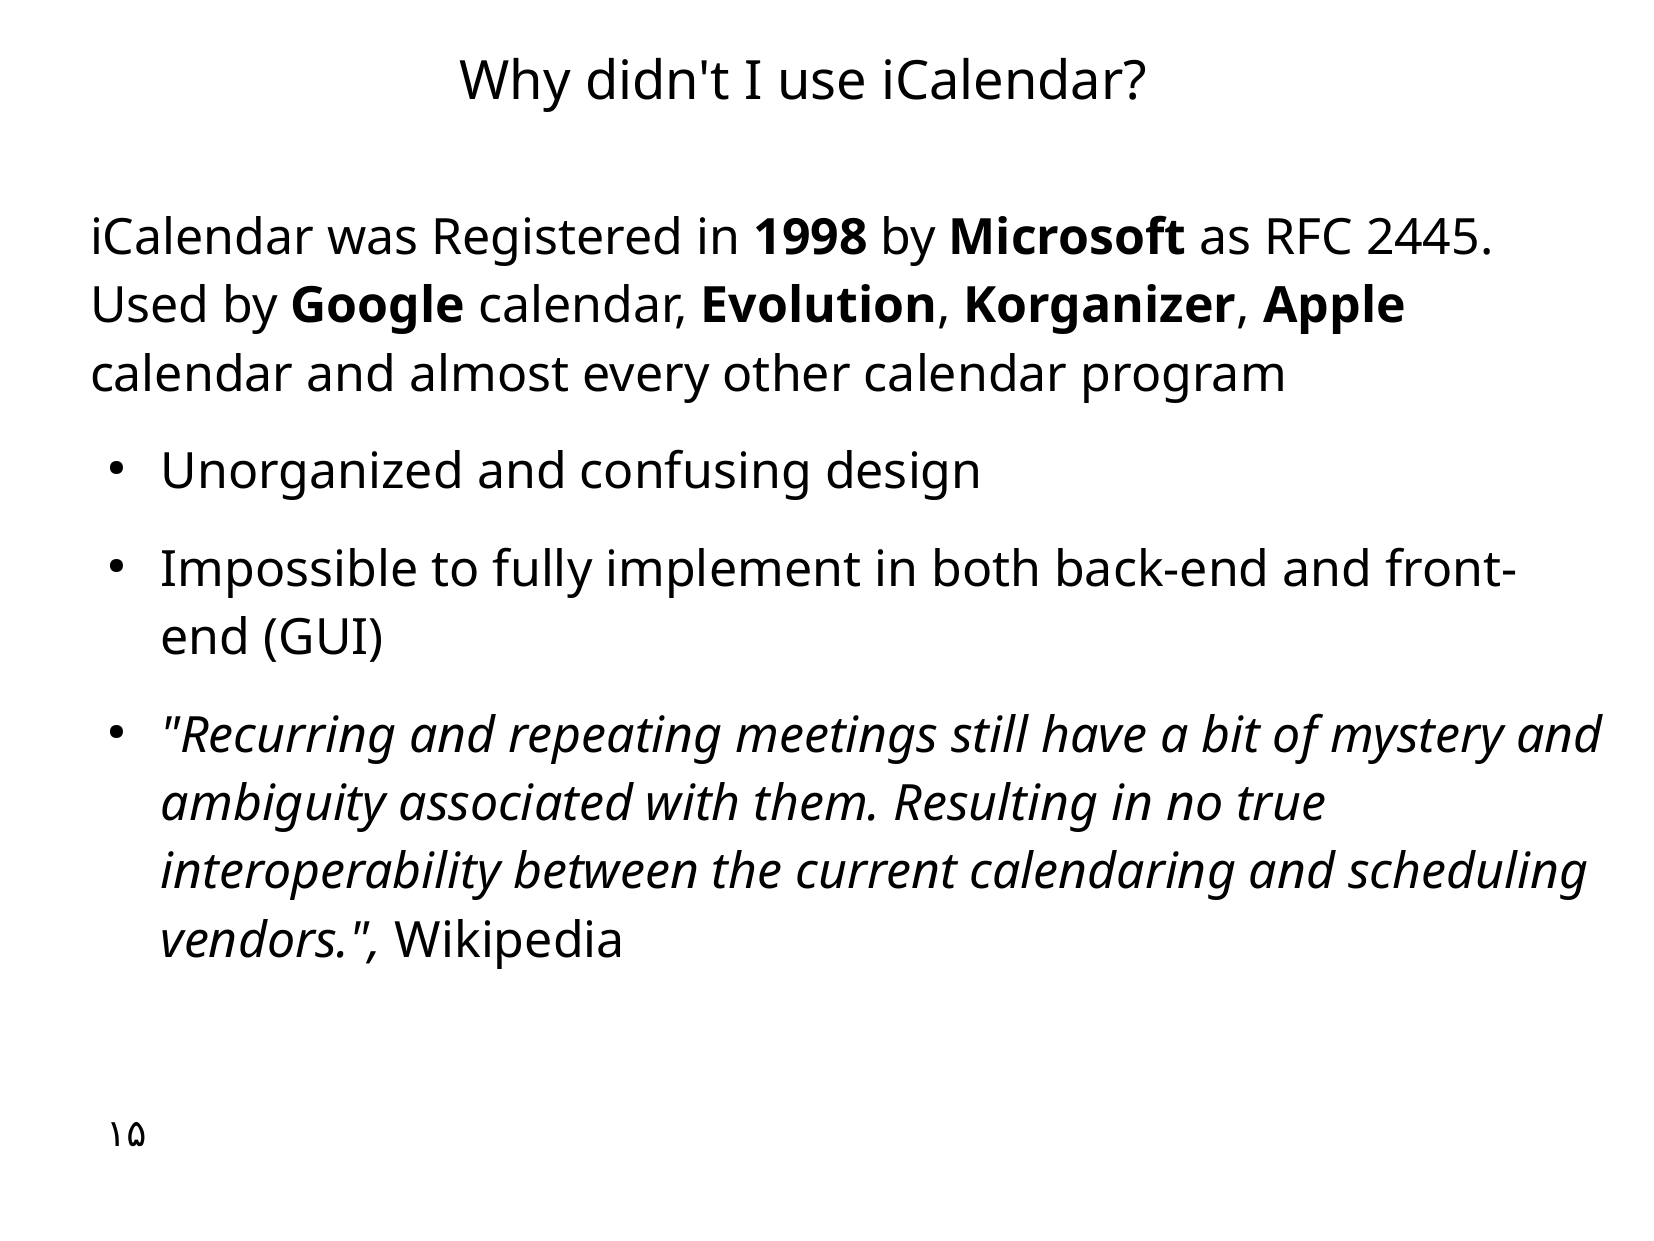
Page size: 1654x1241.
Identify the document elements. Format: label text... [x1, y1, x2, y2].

text_box ۱۵ [91, 1104, 156, 1175]
list iCalendar was Registered in 1998 by Microsoft as RFC 2445. Used by Google calendar, Evolution, Korganizer, Apple calendar and almost every other calendar program Unorganized and confusing design Impossible to fully implement in both back-end and front-end (GUI) "Recurring and repeating meetings still have a bit of mystery and ambiguity associated with them. Resulting in no true interoperability between the current calendaring and scheduling vendors.", Wikipedia [90, 200, 1606, 1111]
text_box Why didn't I use iCalendar? [368, 41, 1239, 136]
